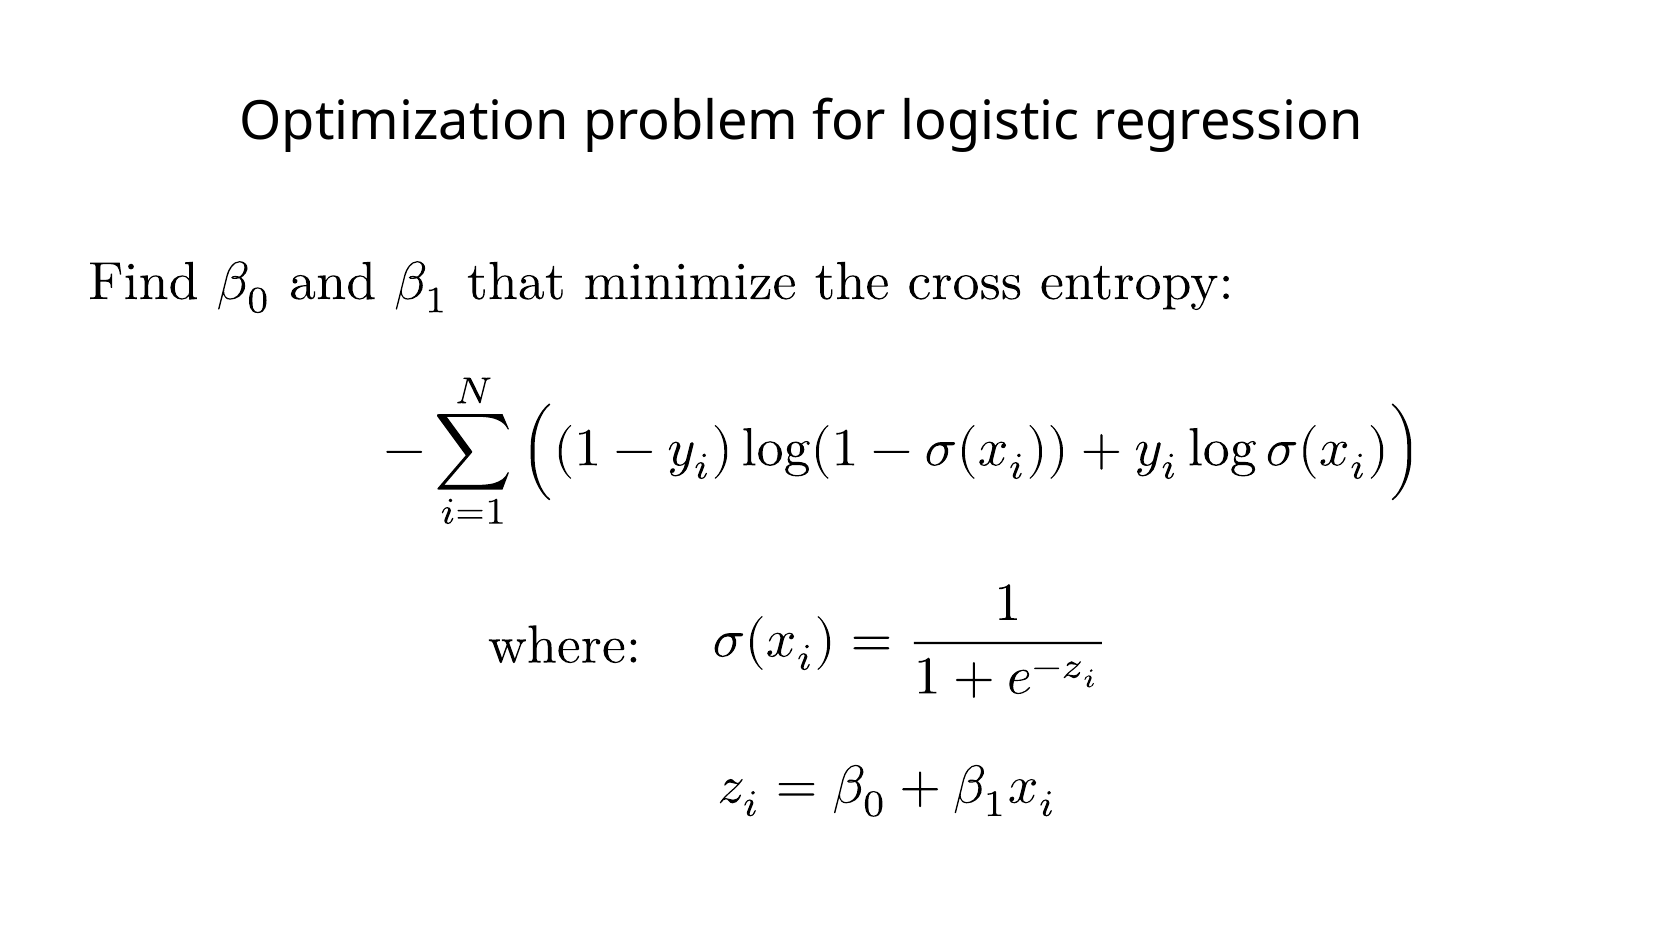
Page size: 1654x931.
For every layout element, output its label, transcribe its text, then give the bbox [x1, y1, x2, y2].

text_box Optimization problem for logistic regression [225, 74, 1572, 151]
picture [710, 582, 1104, 700]
picture [383, 377, 1412, 525]
picture [86, 259, 1231, 316]
picture [715, 762, 1054, 819]
picture [487, 625, 637, 664]
